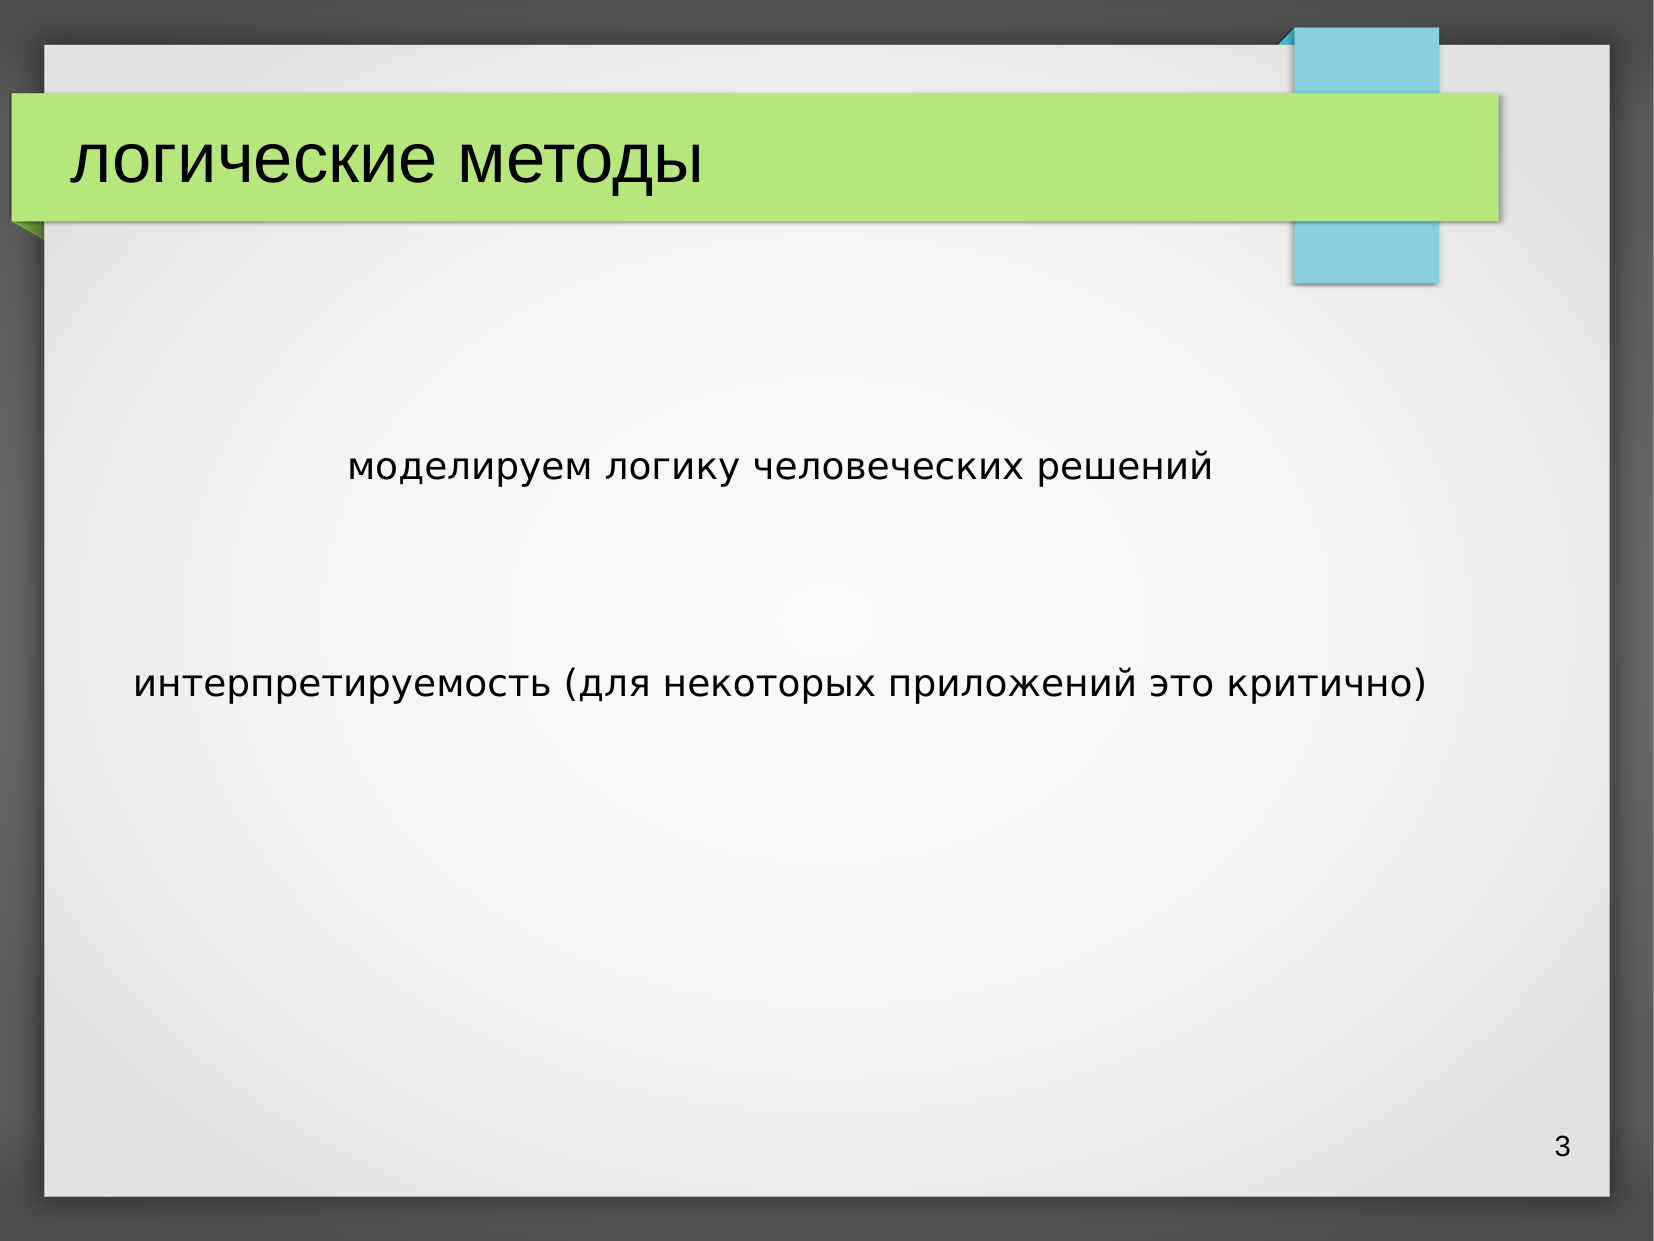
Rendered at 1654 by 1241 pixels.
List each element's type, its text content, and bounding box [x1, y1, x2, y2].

title логические методы [70, 118, 1205, 199]
picture [0, 0, 1654, 1241]
text_box моделируем логику человеческих решений интерпретируемость (для некоторых приложений это критично) [118, 437, 1444, 725]
